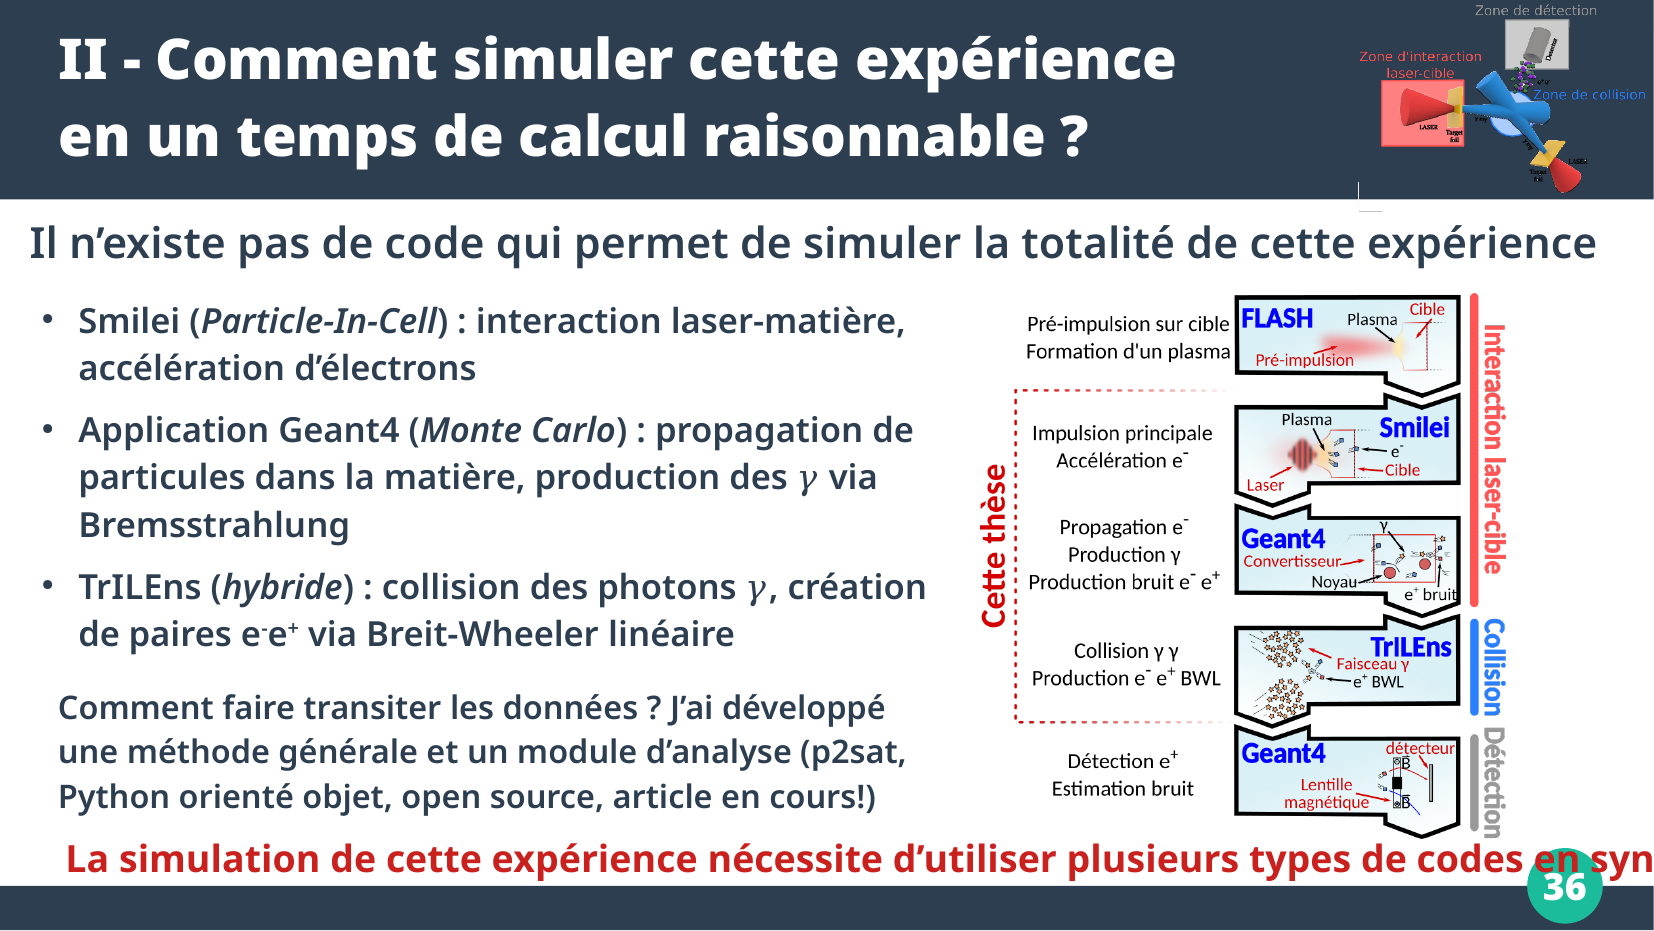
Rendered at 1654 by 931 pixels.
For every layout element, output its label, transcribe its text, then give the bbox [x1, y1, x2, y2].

list Comment faire transiter les données ? J’ai développé une méthode générale et un module d’analyse (p2sat, Python orienté objet, open source, article en cours!) [11, 685, 928, 821]
list Il n’existe pas de code qui permet de simuler la totalité de cette expérience [29, 212, 1625, 325]
picture [1358, 0, 1654, 212]
title II - Comment simuler cette expérience en un temps de calcul raisonnable ? [59, 37, 1358, 155]
picture [980, 325, 1506, 839]
list Smilei (Particle-In-Cell) : interaction laser-matière, accélération d’électrons Application Geant4 (Monte Carlo) : propagation de particules dans la matière, production des 𝛾 via Bremsstrahlung TrILEns (hybride) : collision des photons 𝛾, création de paires e-e+ via Breit-Wheeler linéaire [29, 325, 945, 662]
text_box La simulation de cette expérience nécessite d’utiliser plusieurs types de codes en synergie [50, 826, 1557, 889]
